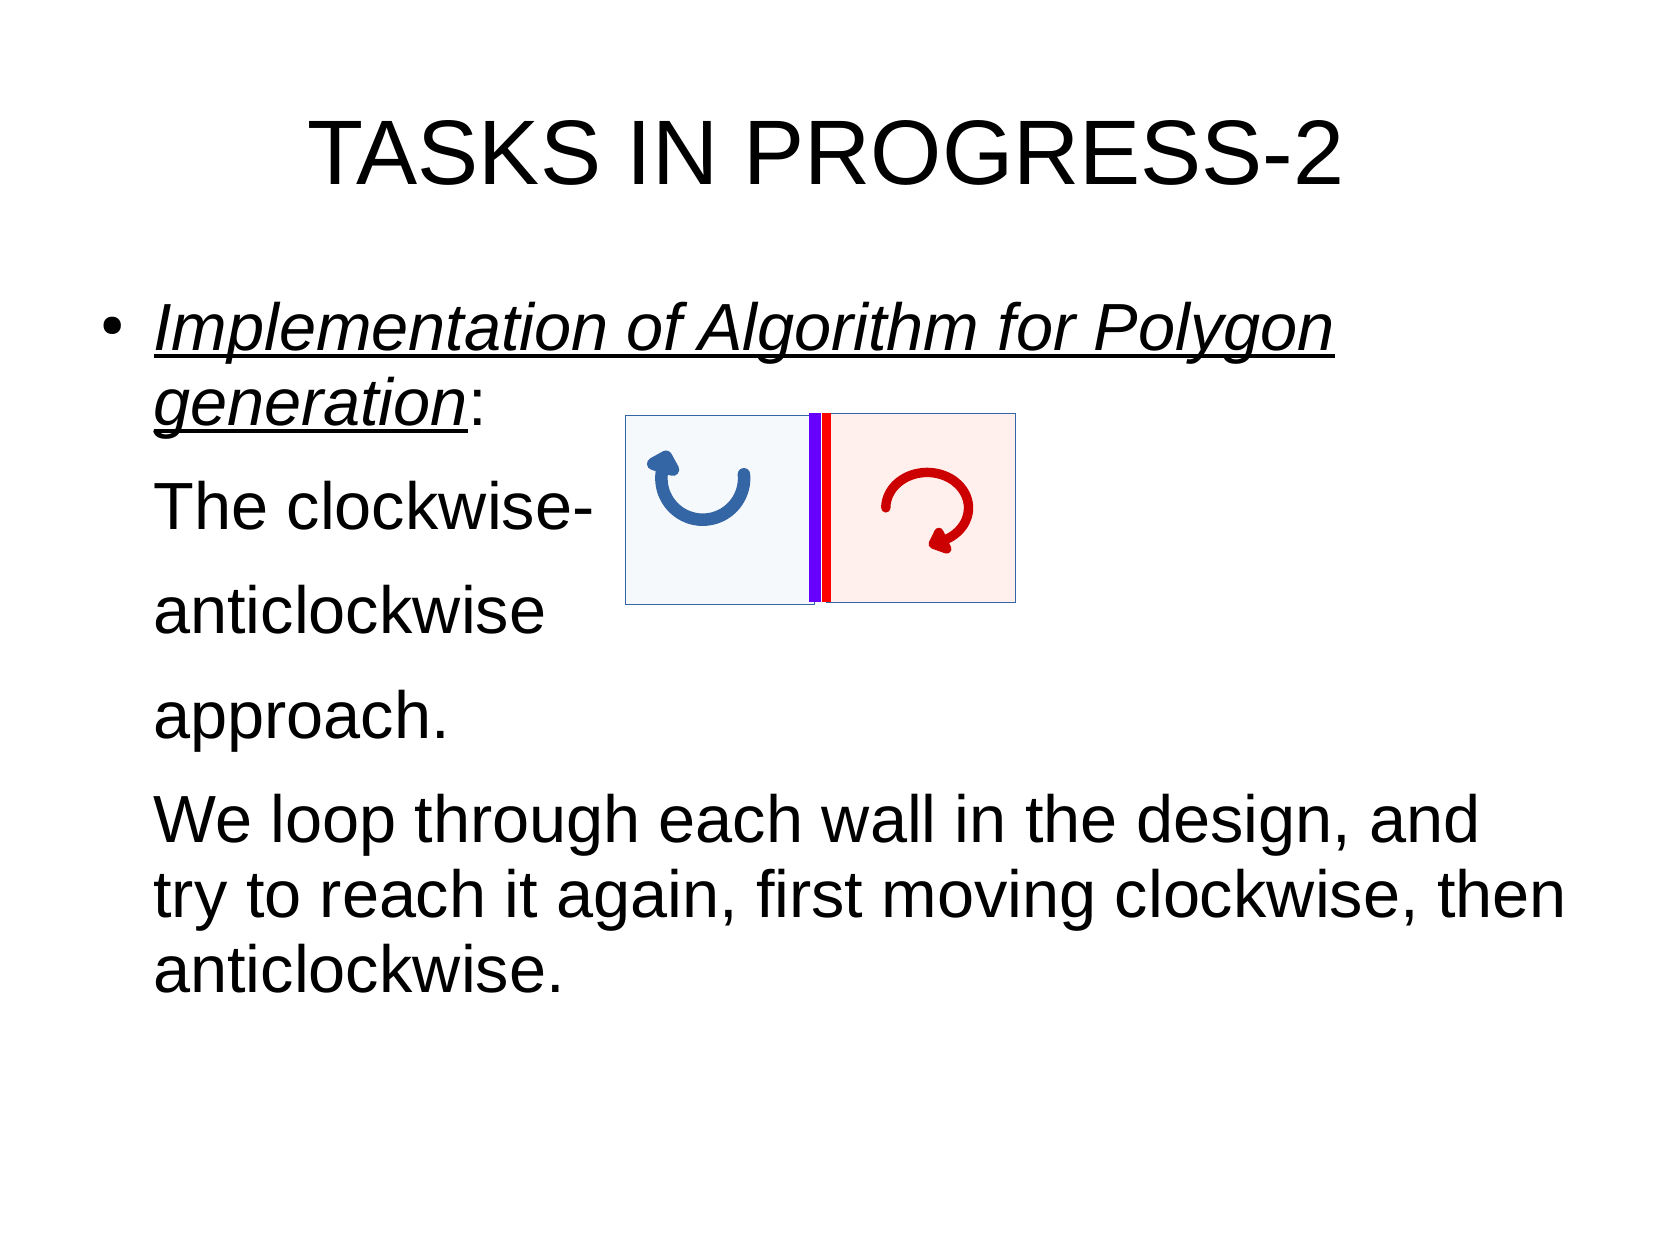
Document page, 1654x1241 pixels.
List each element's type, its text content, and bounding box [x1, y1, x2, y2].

text_box [826, 413, 1016, 603]
list Implementation of Algorithm for Polygon generation: The clockwise- anticlockwise approach. We loop through each wall in the design, and try to reach it again, first moving clockwise, then anticlockwise. [82, 290, 1571, 1010]
text_box [625, 415, 815, 605]
title TASKS IN PROGRESS-2 [82, 49, 1571, 257]
